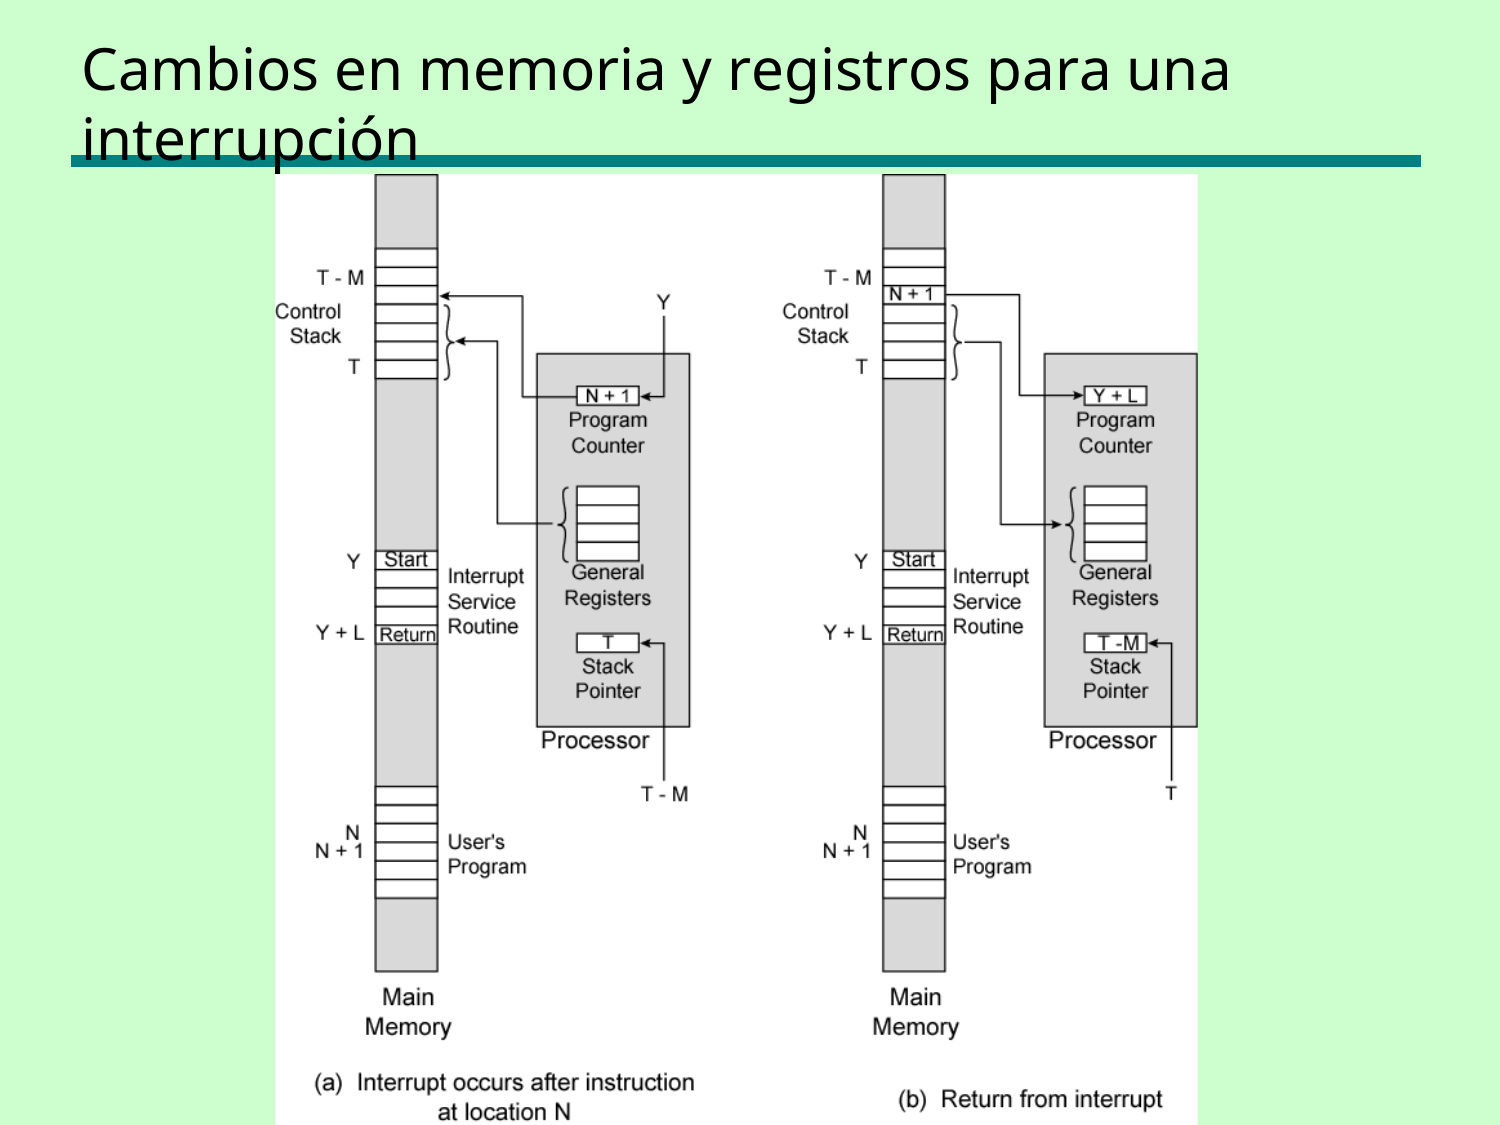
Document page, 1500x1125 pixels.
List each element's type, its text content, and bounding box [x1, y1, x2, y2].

picture [275, 174, 1198, 1125]
title Cambios en memoria y registros para una interrupción [66, 24, 1413, 163]
